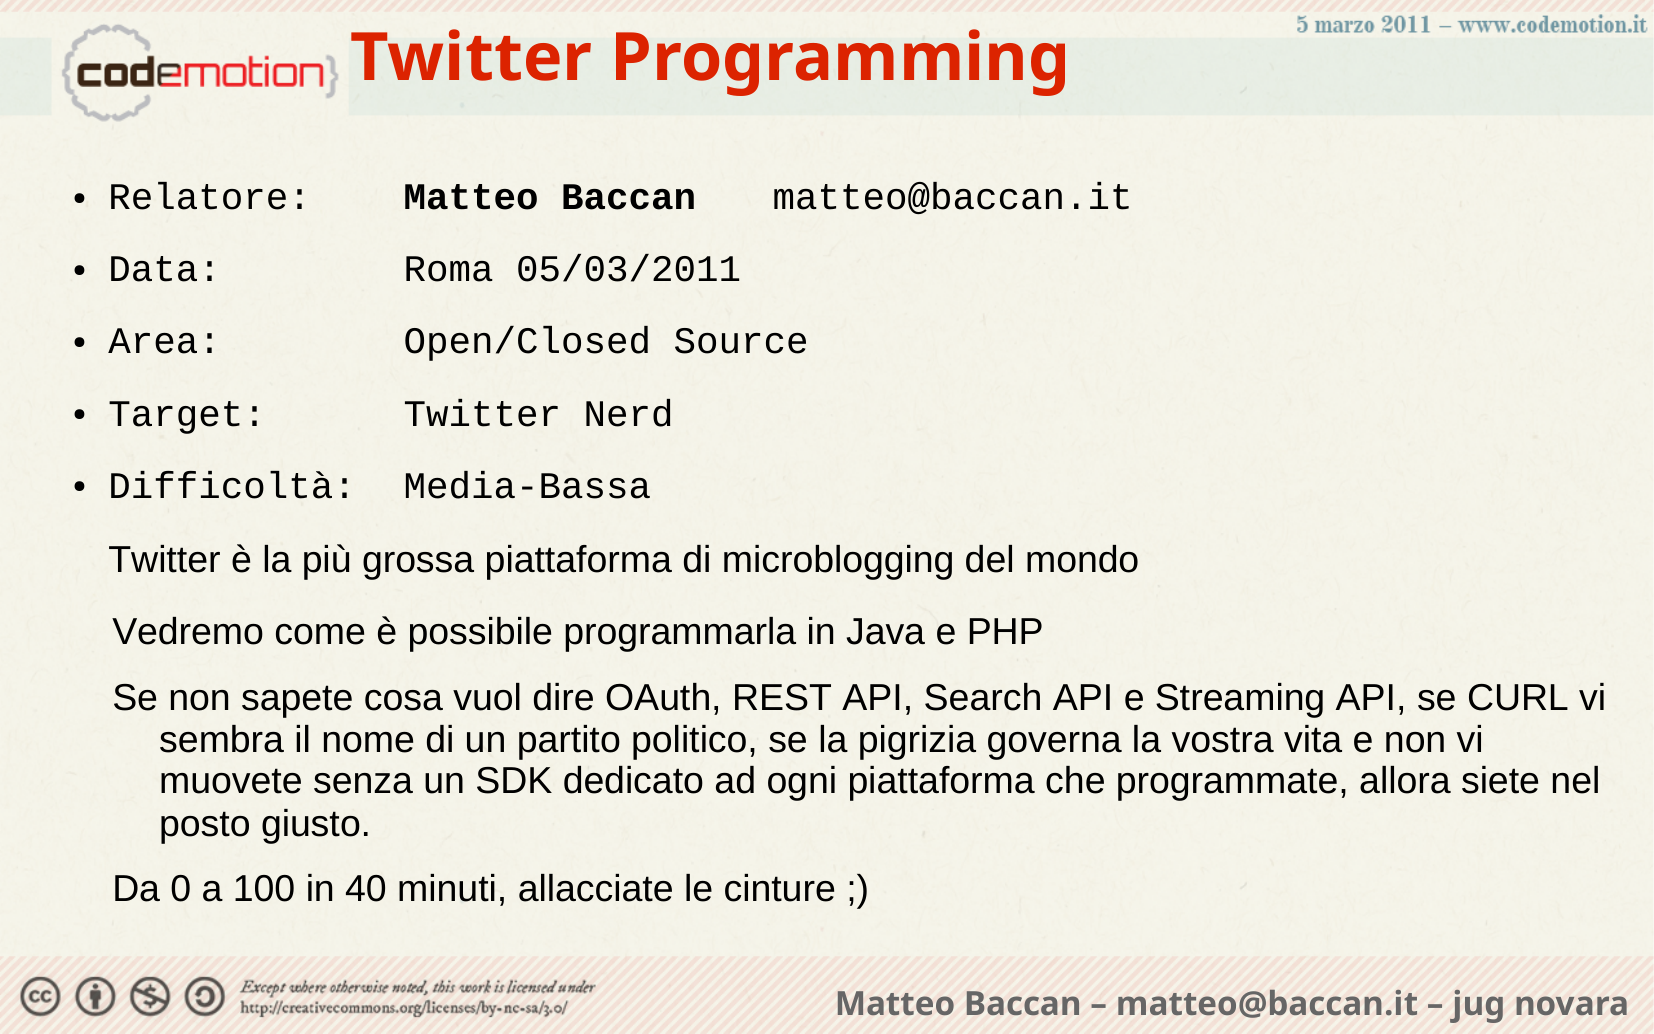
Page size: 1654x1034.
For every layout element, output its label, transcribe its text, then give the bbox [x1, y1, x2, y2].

list Relatore: Matteo Baccan matteo@baccan.it Data: Roma 05/03/2011 Area: Open/Closed Source Target: Twitter Nerd Difficoltà: Media-Bassa Twitter è la più grossa piattaforma di microblogging del mondo Vedremo come è possibile programmarla in Java e PHP Se non sapete cosa vuol dire OAuth, REST API, Search API e Streaming API, se CURL vi sembra il nome di un partito politico, se la pigrizia governa la vostra vita e non vi muovete senza un SDK dedicato ad ogni piattaforma che programmate, allora siete nel posto giusto. Da 0 a 100 in 40 minuti, allacciate le cinture ;) [37, 178, 1613, 930]
picture [0, 0, 1654, 1034]
title Twitter Programming [350, 5, 1609, 103]
